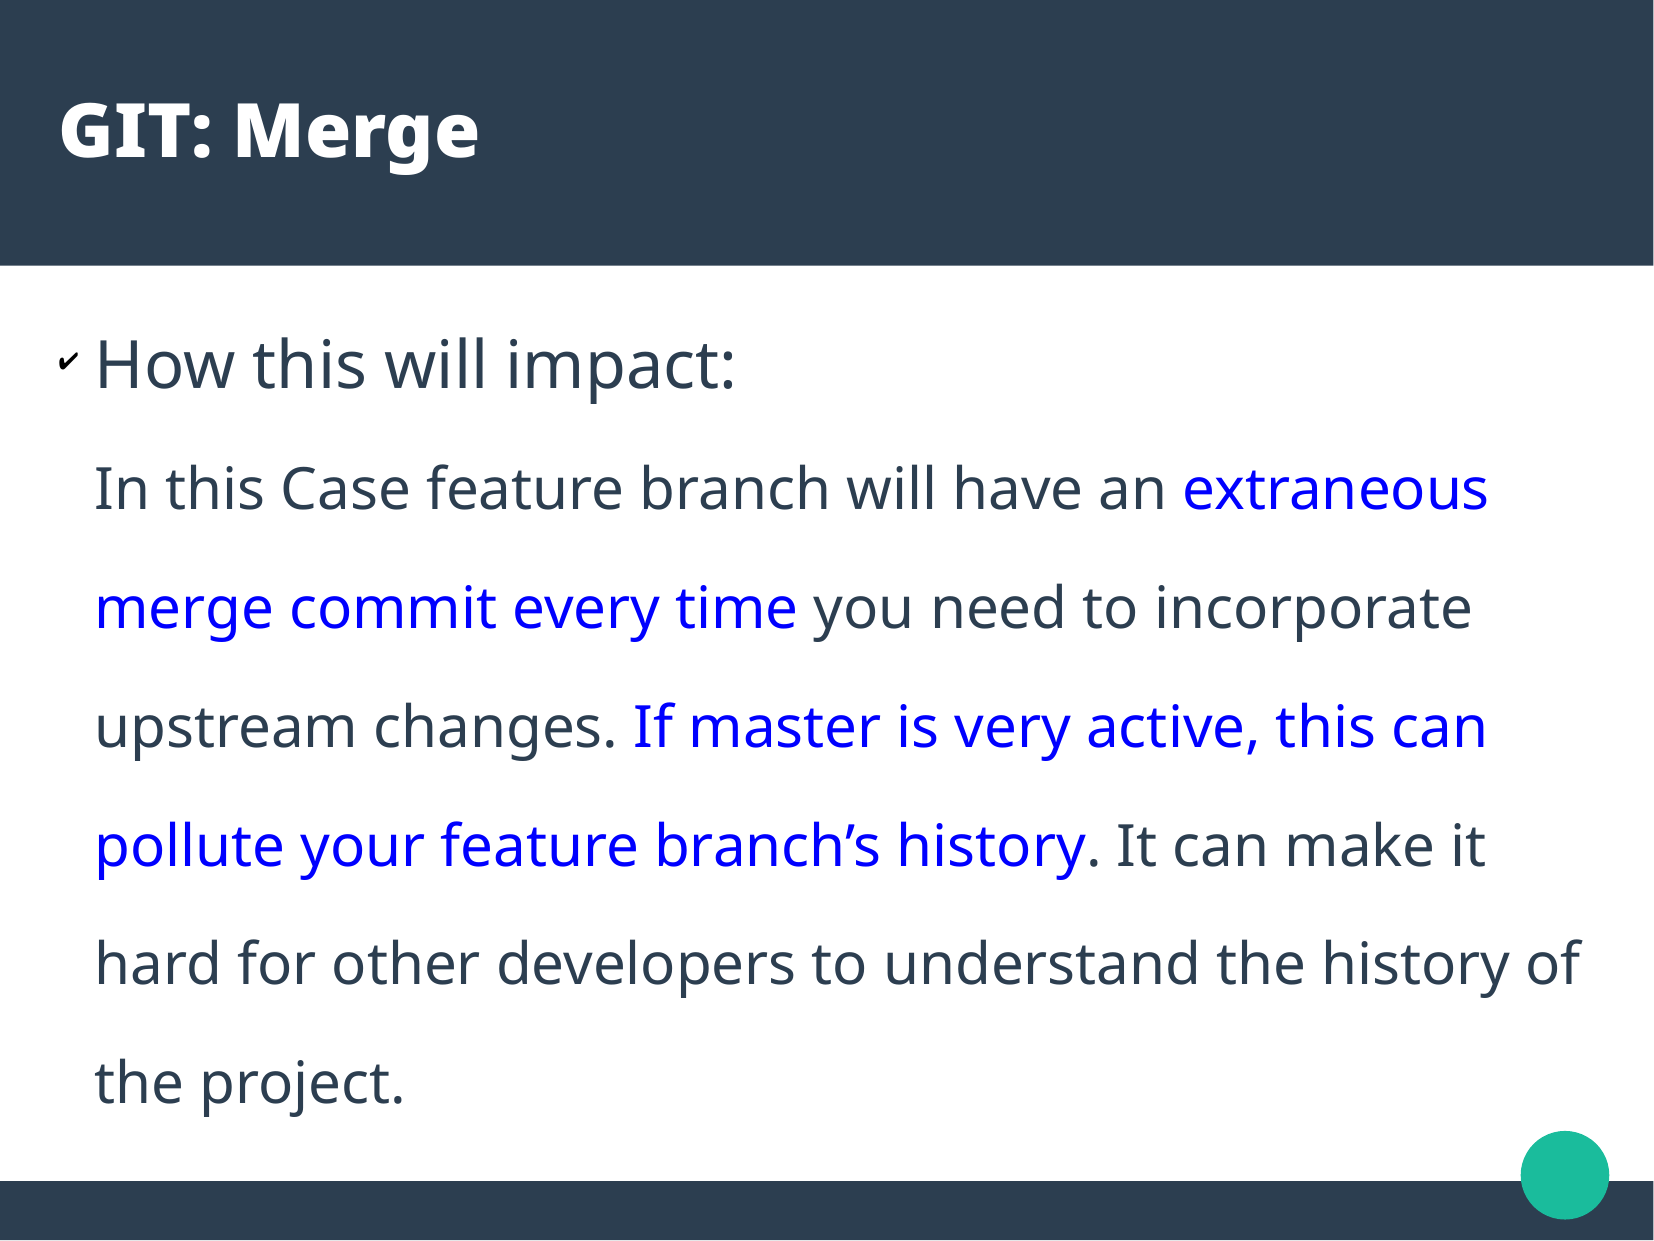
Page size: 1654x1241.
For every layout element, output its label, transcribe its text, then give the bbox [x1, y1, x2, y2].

subtitle How this will impact: In this Case feature branch will have an extraneous merge commit every time you need to incorporate upstream changes. If master is very active, this can pollute your feature branch’s history. It can make it hard for other developers to understand the history of the project. [59, 271, 1595, 1205]
title GIT: Merge [59, 40, 1595, 216]
